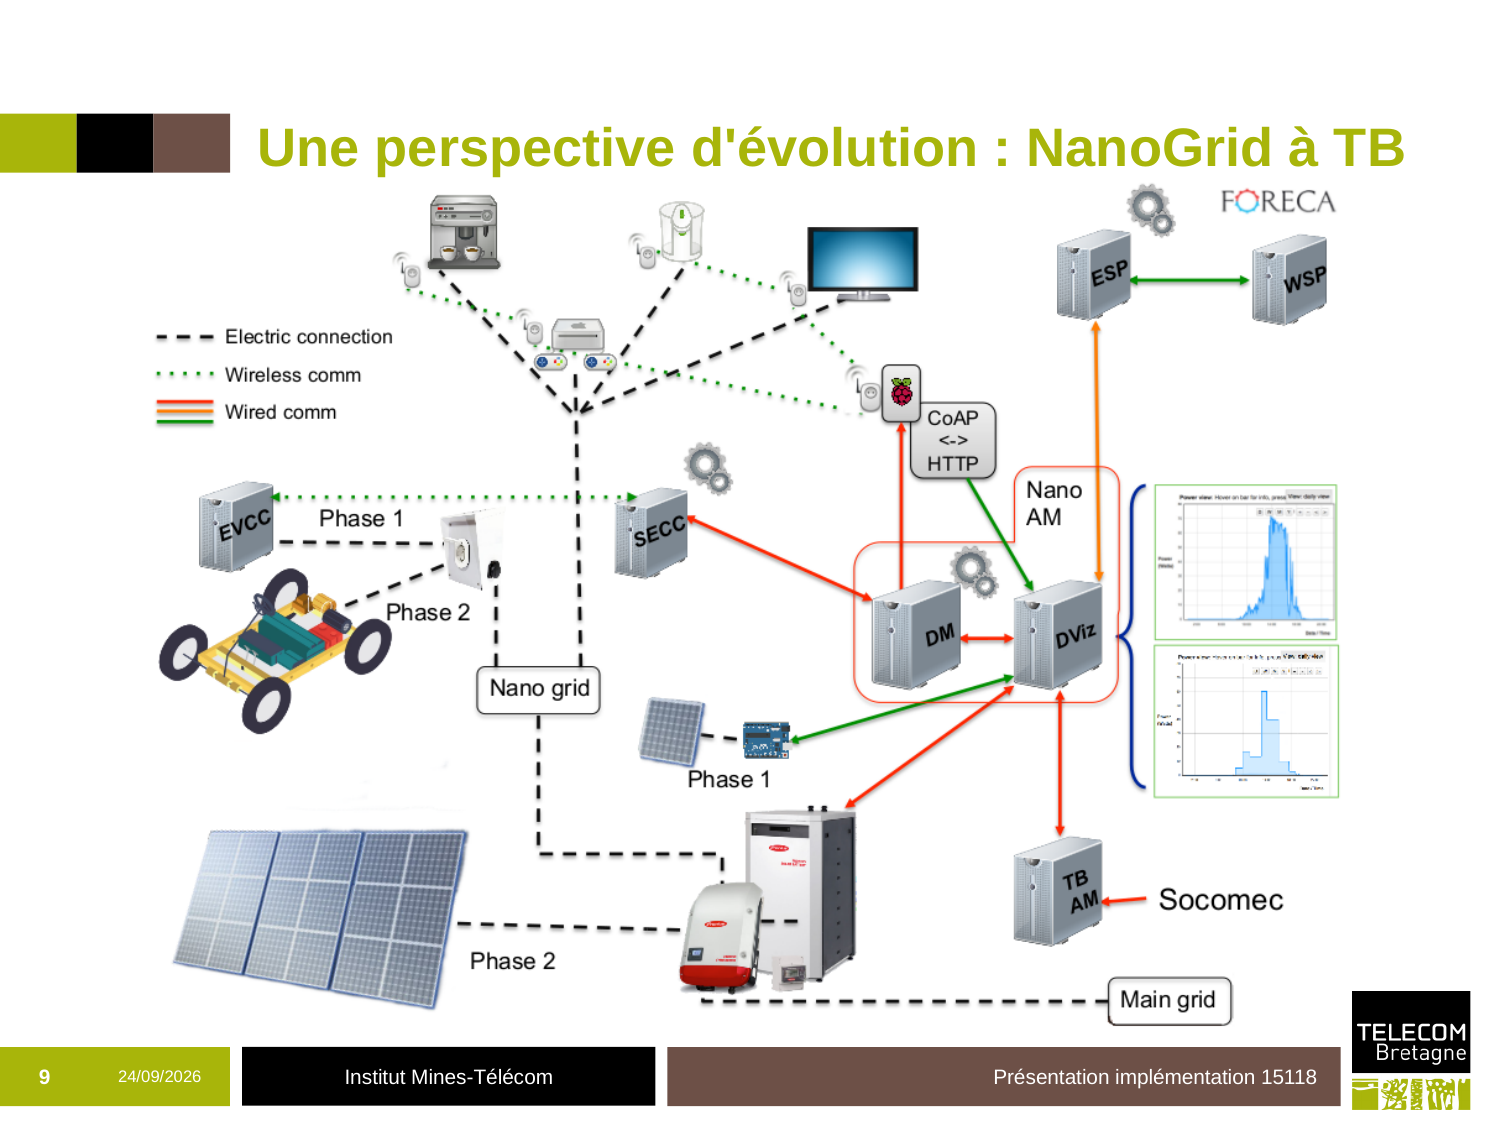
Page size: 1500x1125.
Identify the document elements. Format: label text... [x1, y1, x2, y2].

slide_number 27/04/2016 [89, 1046, 232, 1106]
slide_number <numéro> [1, 1046, 89, 1106]
picture [151, 179, 1349, 1031]
title Une perspective d'évolution : NanoGrid à TB [242, 0, 1425, 185]
picture [1352, 991, 1471, 1110]
footer Présentation implémentation 15118 [667, 1046, 1341, 1106]
